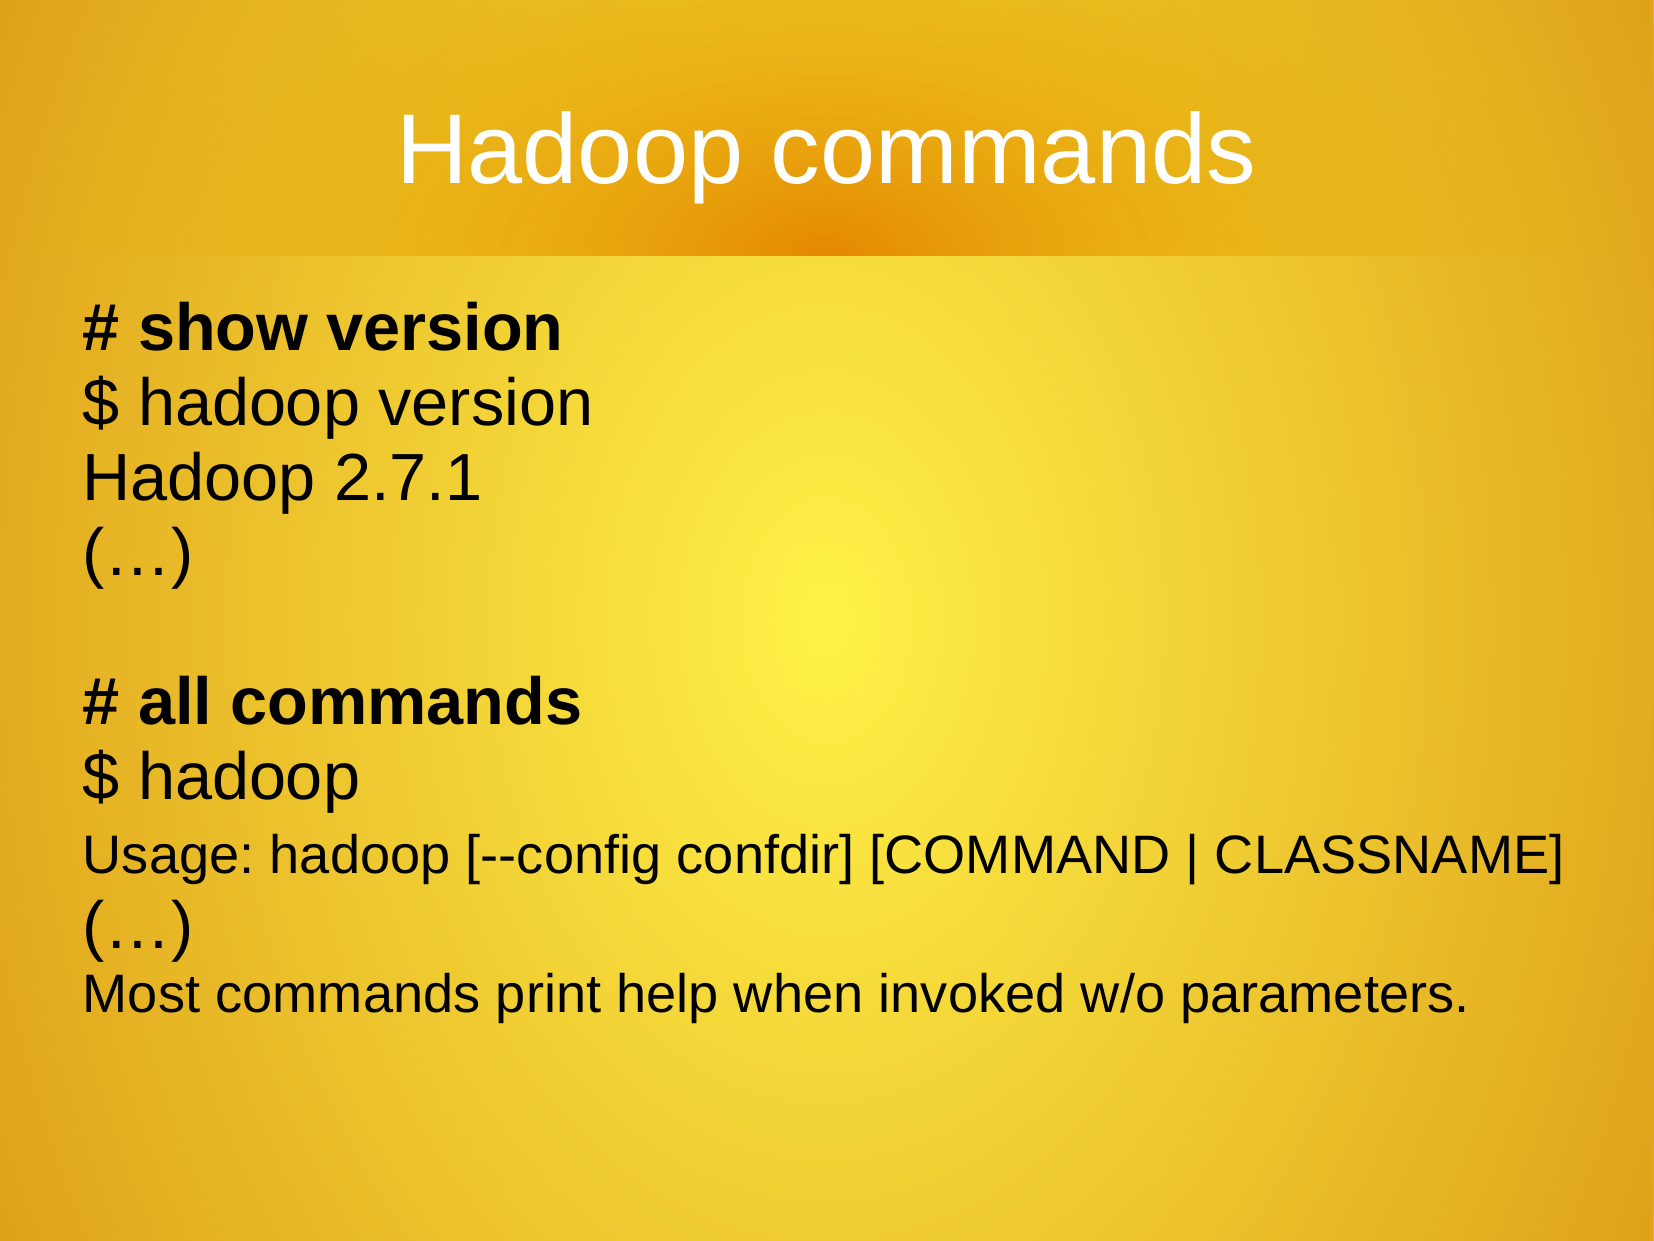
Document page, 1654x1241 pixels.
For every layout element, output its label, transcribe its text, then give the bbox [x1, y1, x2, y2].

subtitle # show version $ hadoop version Hadoop 2.7.1 (…) # all commands $ hadoop Usage: hadoop [--config confdir] [COMMAND | CLASSNAME] (…) Most commands print help when invoked w/o parameters. [82, 290, 1571, 1024]
title Hadoop commands [82, 47, 1571, 252]
